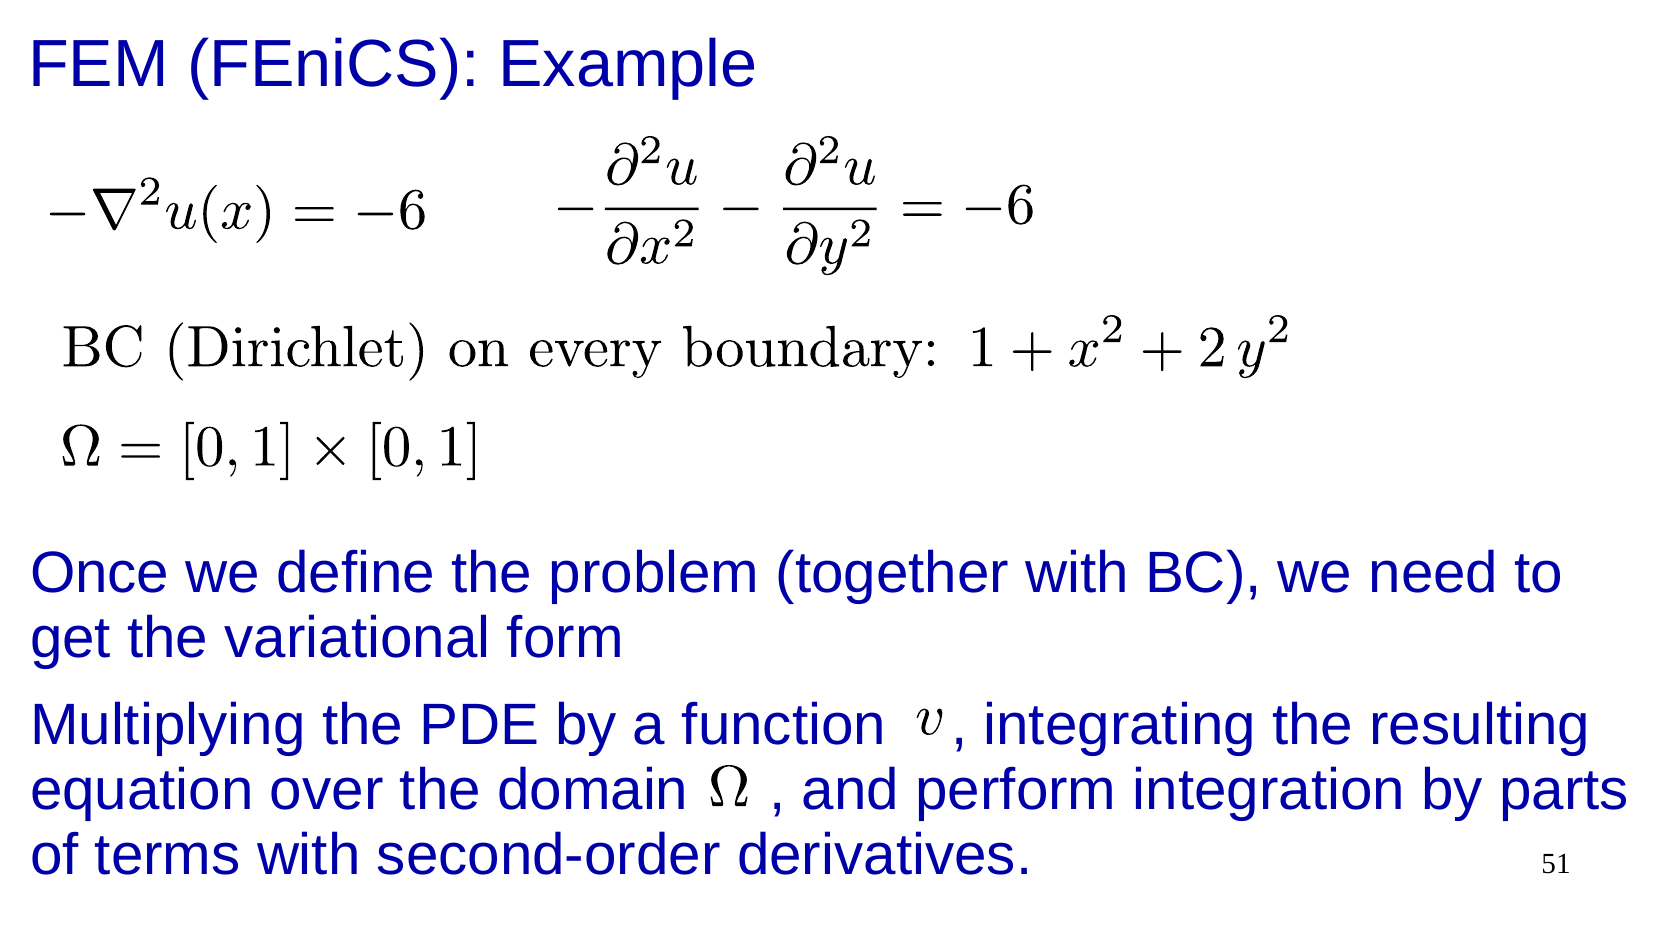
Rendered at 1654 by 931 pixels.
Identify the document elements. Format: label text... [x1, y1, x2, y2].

text_box [915, 708, 946, 736]
text_box [708, 765, 751, 807]
text_box [61, 315, 1290, 381]
text_box [60, 421, 482, 481]
title FEM (FEniCS): Example [28, 21, 1626, 106]
text_box [552, 135, 1036, 276]
list Once we define the problem (together with BC), we need to get the variational form Multiplying the PDE by a function , integrating the resulting equation over the domain , and perform integration by parts of terms with second-order derivatives. [30, 540, 1645, 916]
text_box [45, 177, 427, 244]
